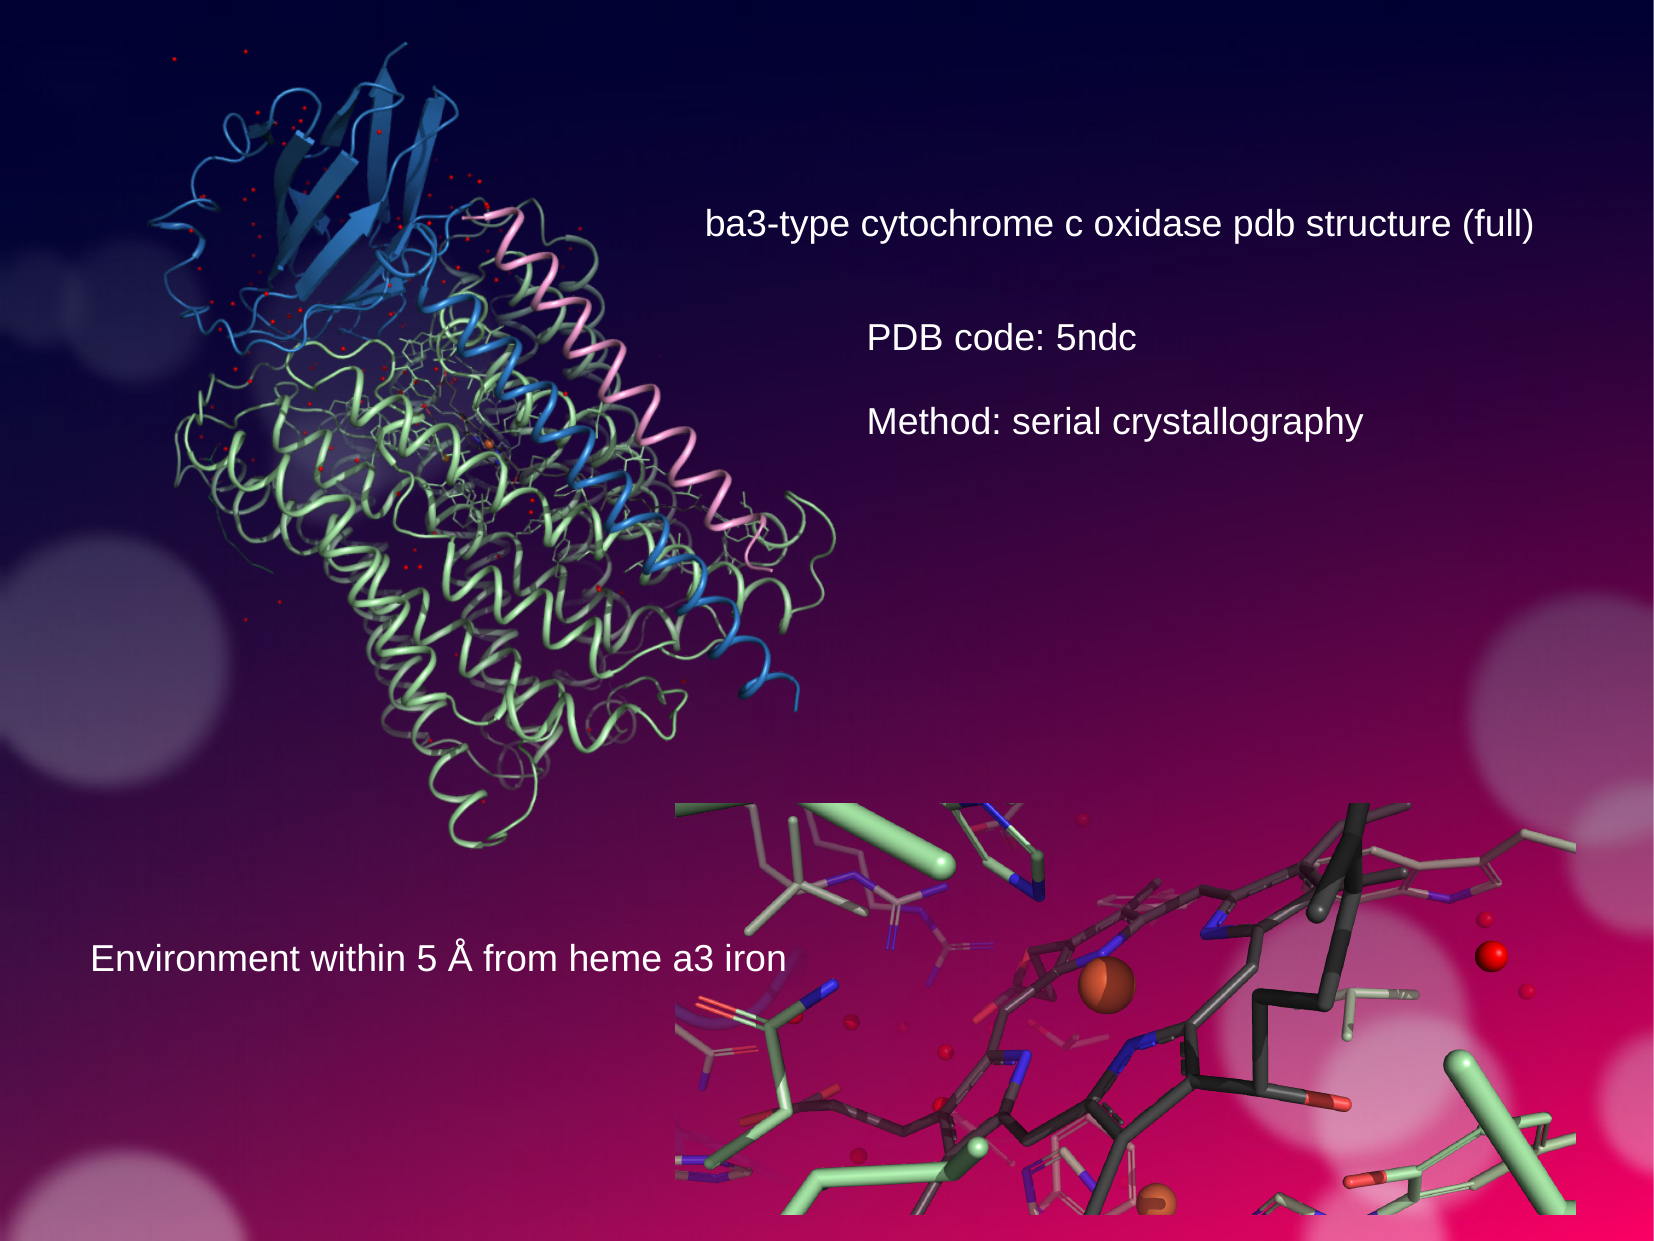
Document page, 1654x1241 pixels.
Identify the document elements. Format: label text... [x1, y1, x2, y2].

picture [0, 0, 1654, 1241]
text_box ba3-type cytochrome c oxidase pdb structure (full) [690, 195, 1550, 252]
text_box Environment within 5 Å from heme a3 iron [75, 930, 813, 987]
text_box PDB code: 5ndc Method: serial crystallography [851, 309, 1379, 451]
